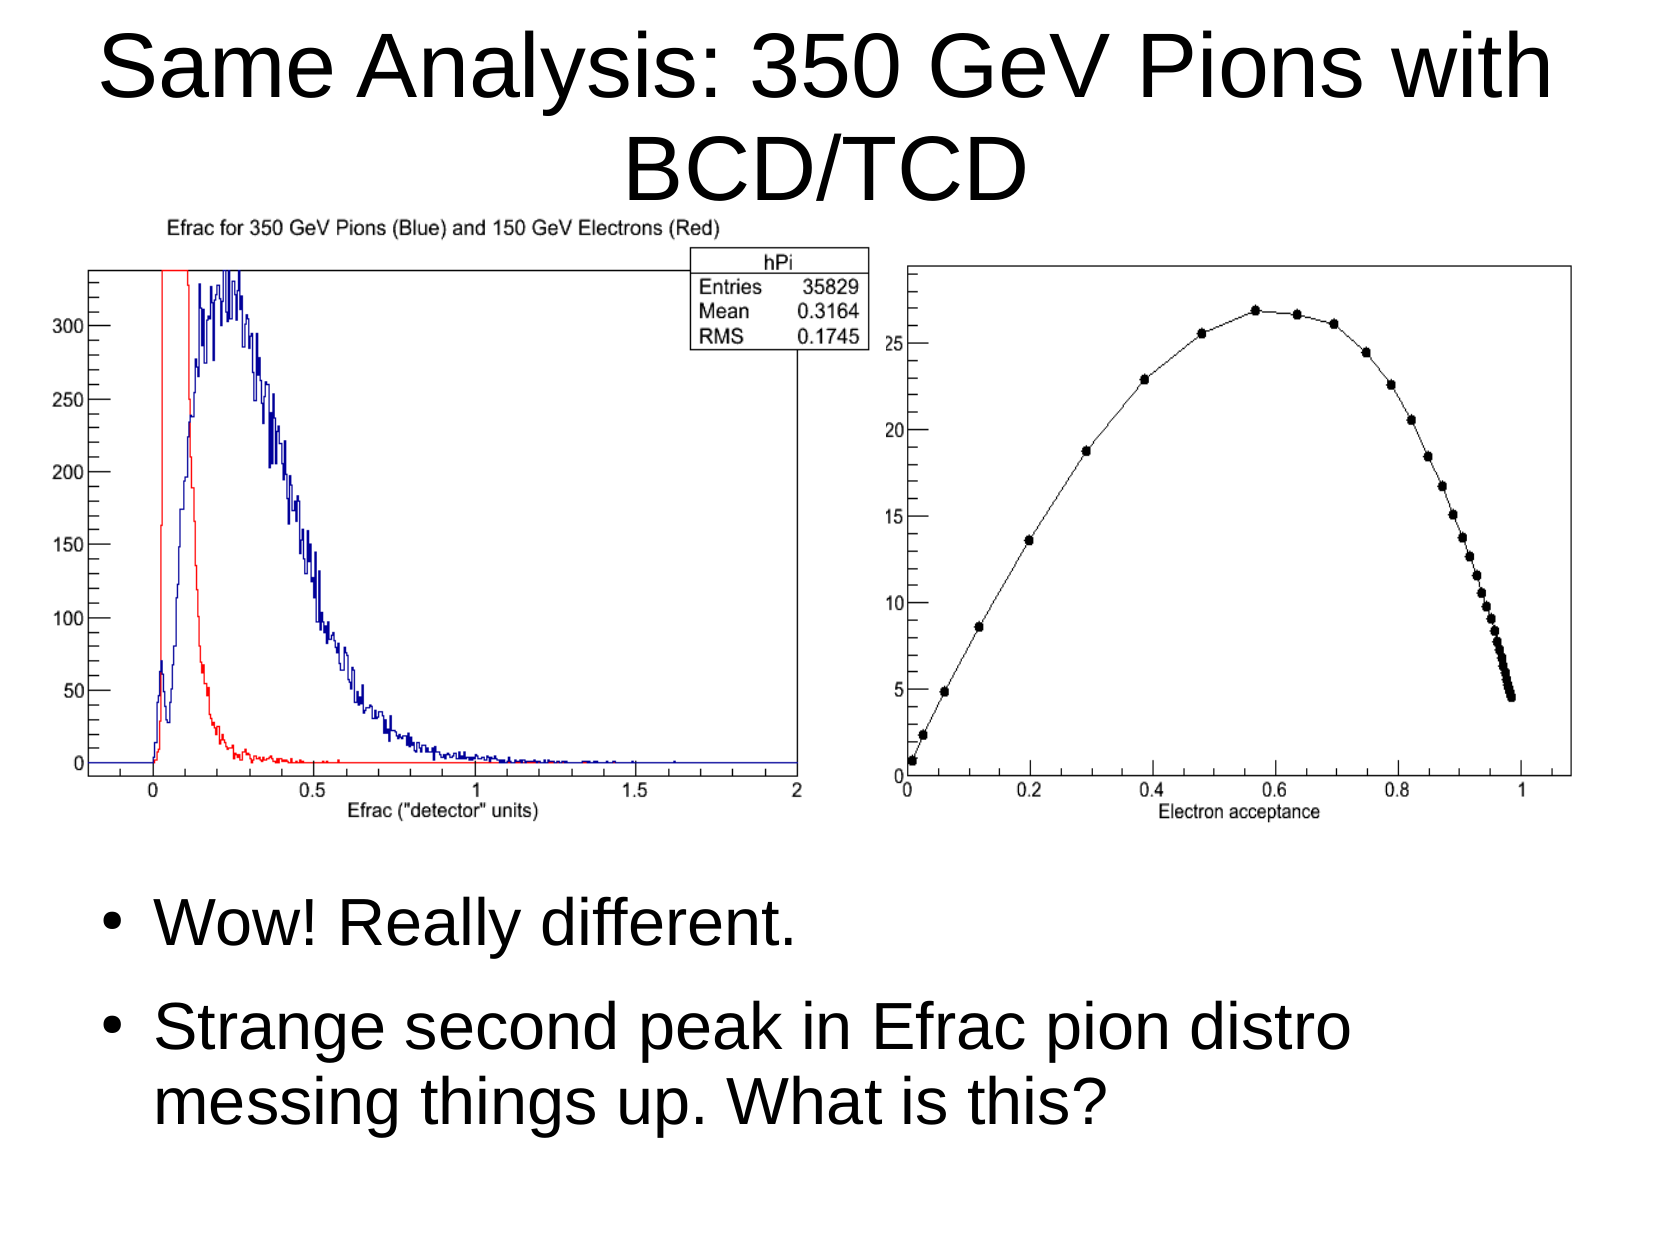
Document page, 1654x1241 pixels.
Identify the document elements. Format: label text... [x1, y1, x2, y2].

list Wow! Really different. Strange second peak in Efrac pion distro messing things up. What is this? [82, 885, 1538, 1201]
picture [0, 202, 1654, 841]
title Same Analysis: 350 GeV Pions with BCD/TCD [82, 13, 1571, 207]
